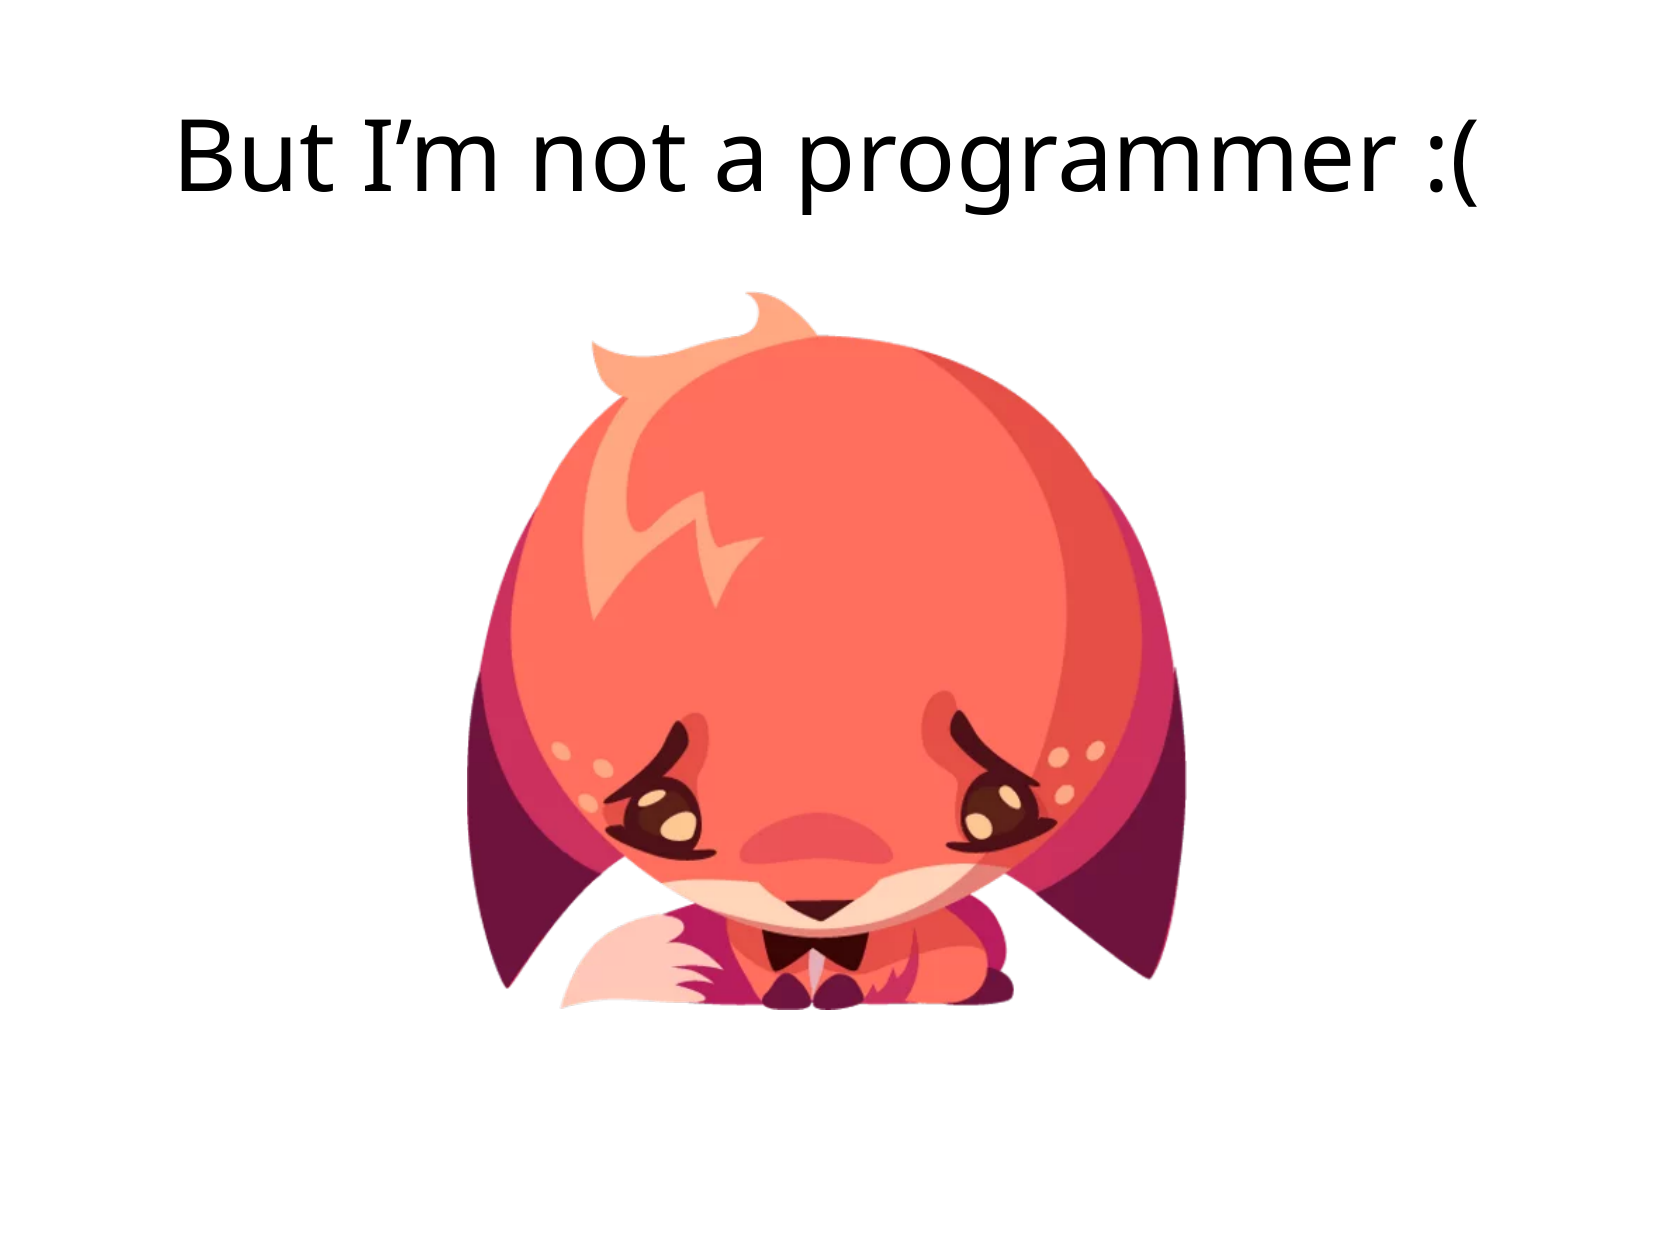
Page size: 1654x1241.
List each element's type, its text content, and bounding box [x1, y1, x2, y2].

title But I’m not a programmer :( [82, 49, 1571, 257]
picture [467, 290, 1187, 1010]
